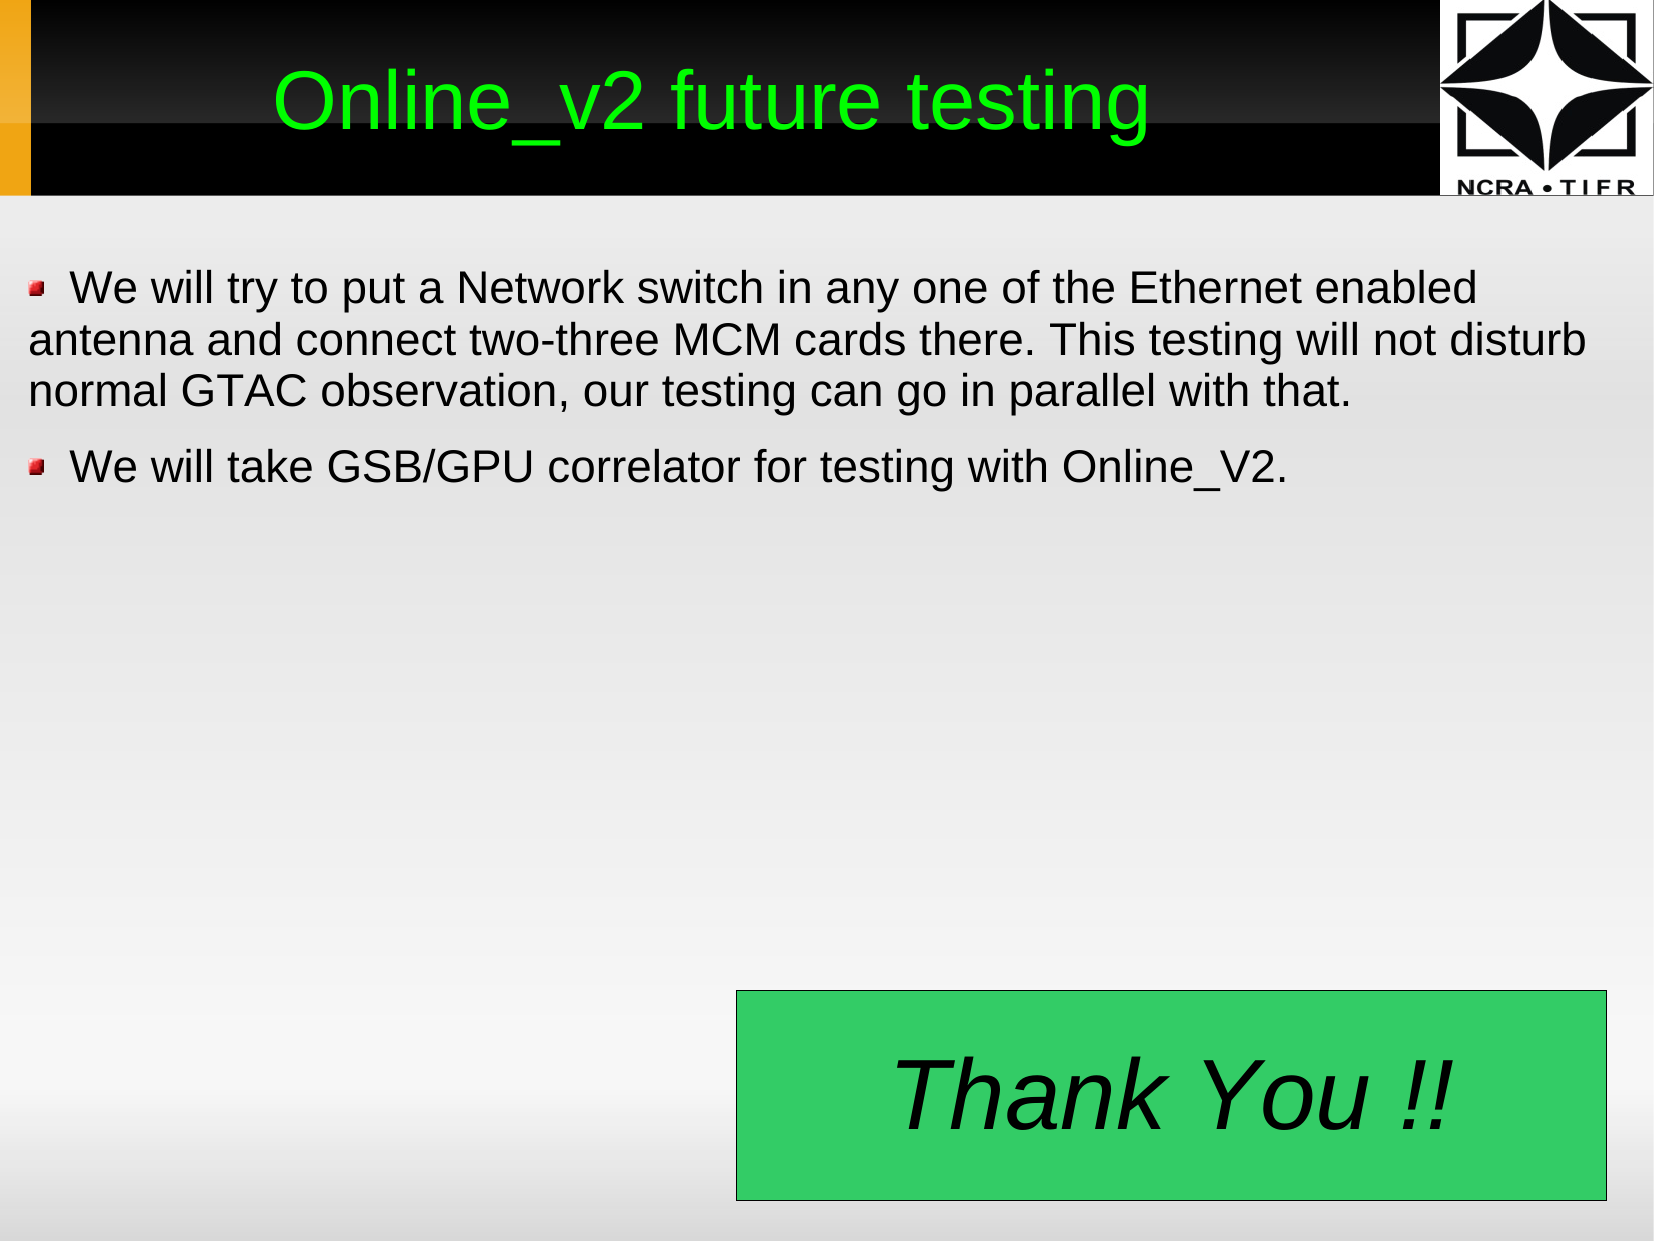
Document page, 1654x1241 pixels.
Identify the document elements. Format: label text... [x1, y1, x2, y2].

text_box We will try to put a Network switch in any one of the Ethernet enabled antenna and connect two-three MCM cards there. This testing will not disturb normal GTAC observation, our testing can go in parallel with that. We will take GSB/GPU correlator for testing with Online_V2. [13, 255, 1654, 541]
picture [0, 0, 1654, 1241]
text_box Thank You !! [736, 990, 1607, 1201]
text_box Online_v2 future testing [0, 46, 1426, 155]
